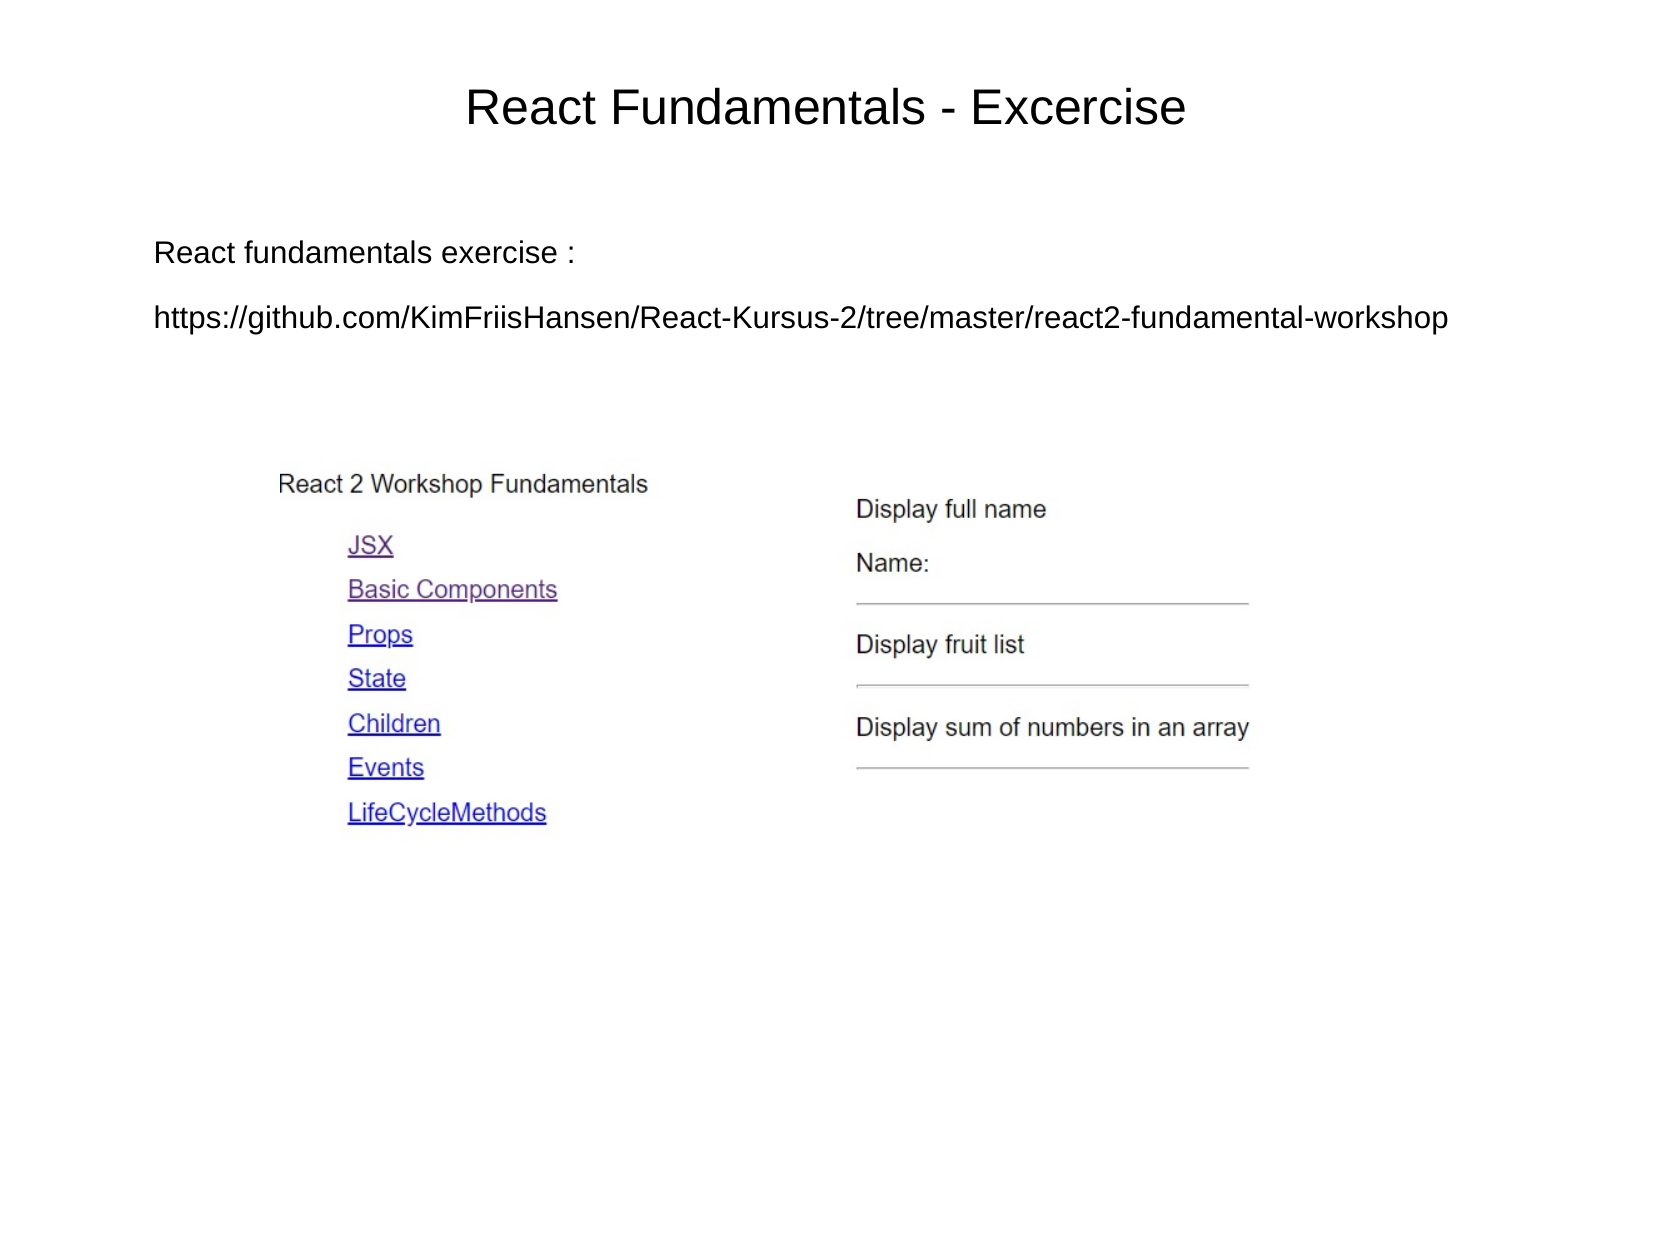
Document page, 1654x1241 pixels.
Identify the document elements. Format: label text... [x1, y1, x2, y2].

picture [280, 459, 1282, 874]
list React fundamentals exercise : https://github.com/KimFriisHansen/React-Kursus-2/tree/master/react2-fundamental-workshop [82, 171, 1571, 421]
title React Fundamentals - Excercise [82, 49, 1571, 166]
